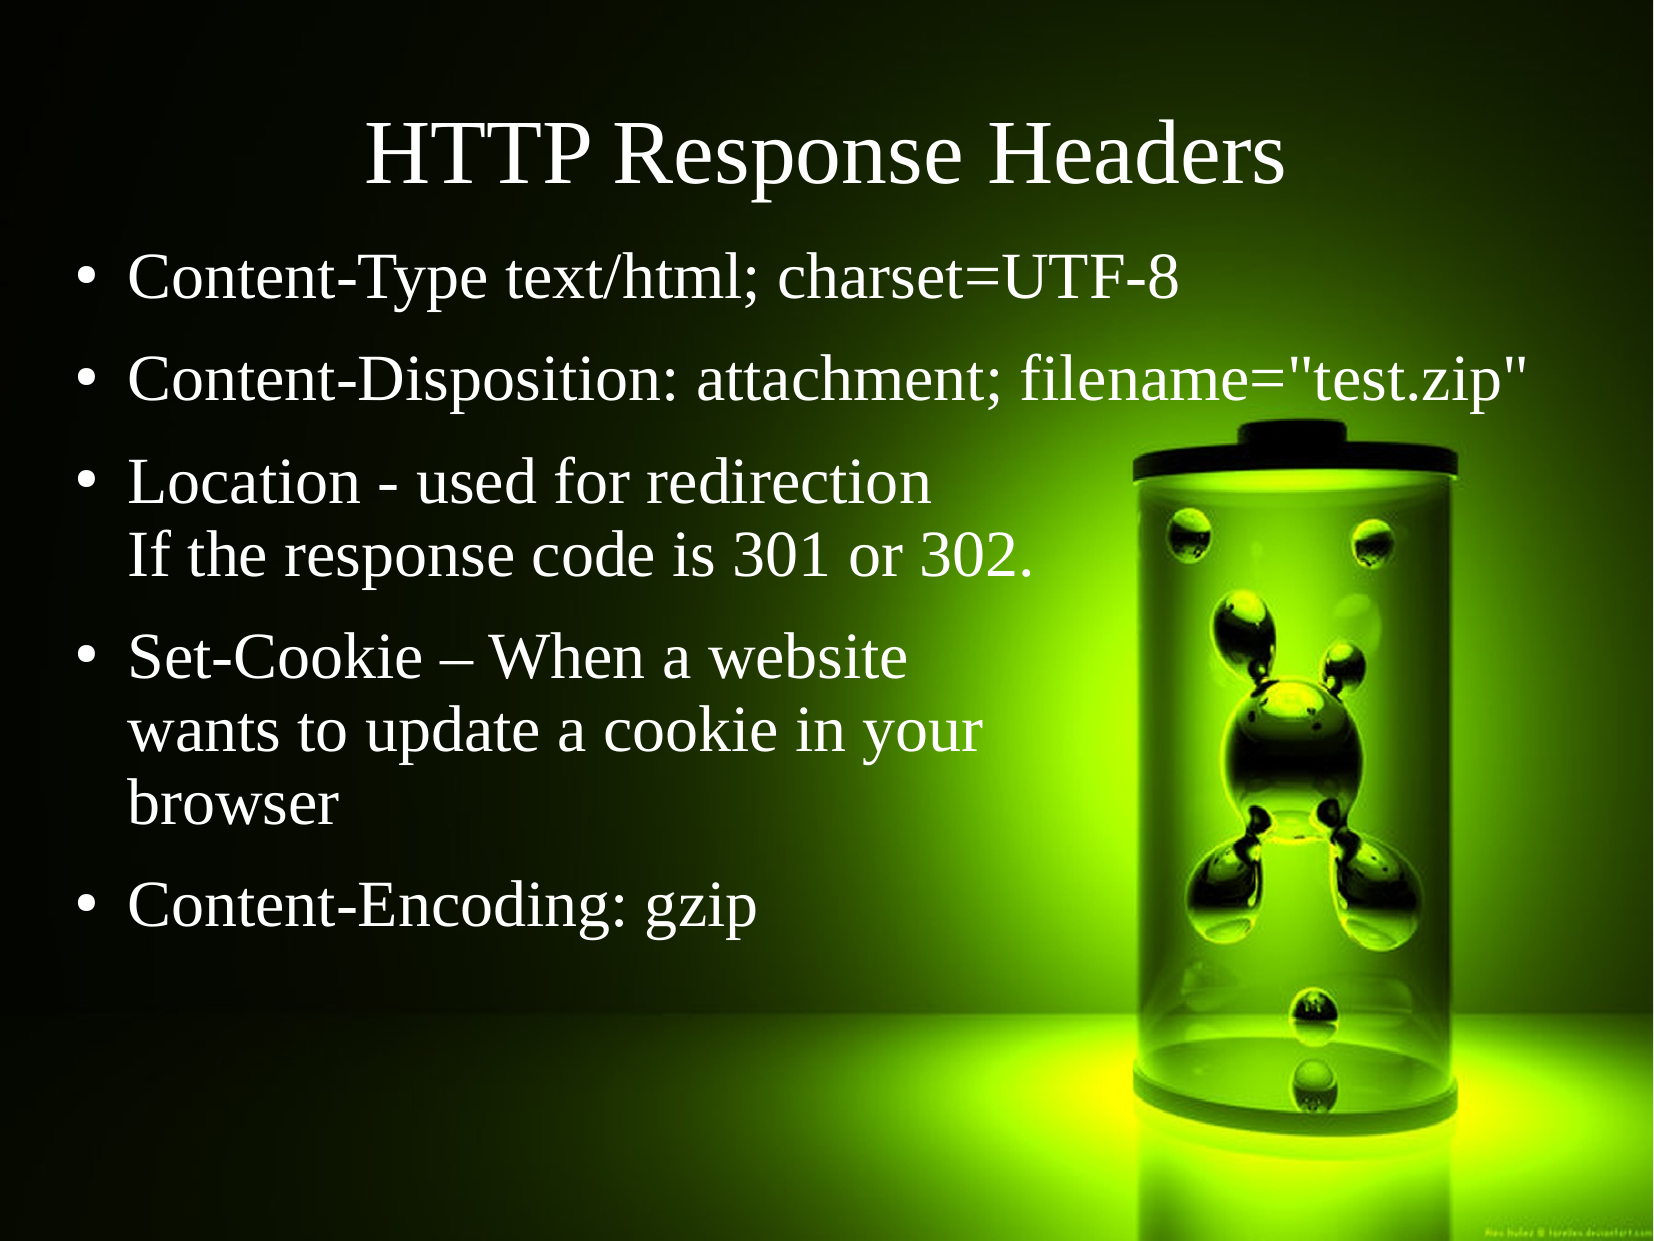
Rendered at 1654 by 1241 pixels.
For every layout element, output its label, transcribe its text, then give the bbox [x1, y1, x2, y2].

list Content-Type text/html; charset=UTF-8 Content-Disposition: attachment; filename="test.zip" Location - used for redirection If the response code is 301 or 302. Set-Cookie – When a website wants to update a cookie in your browser Content-Encoding: gzip [57, 240, 1546, 960]
picture [0, 0, 1654, 1241]
title HTTP Response Headers [82, 49, 1571, 257]
